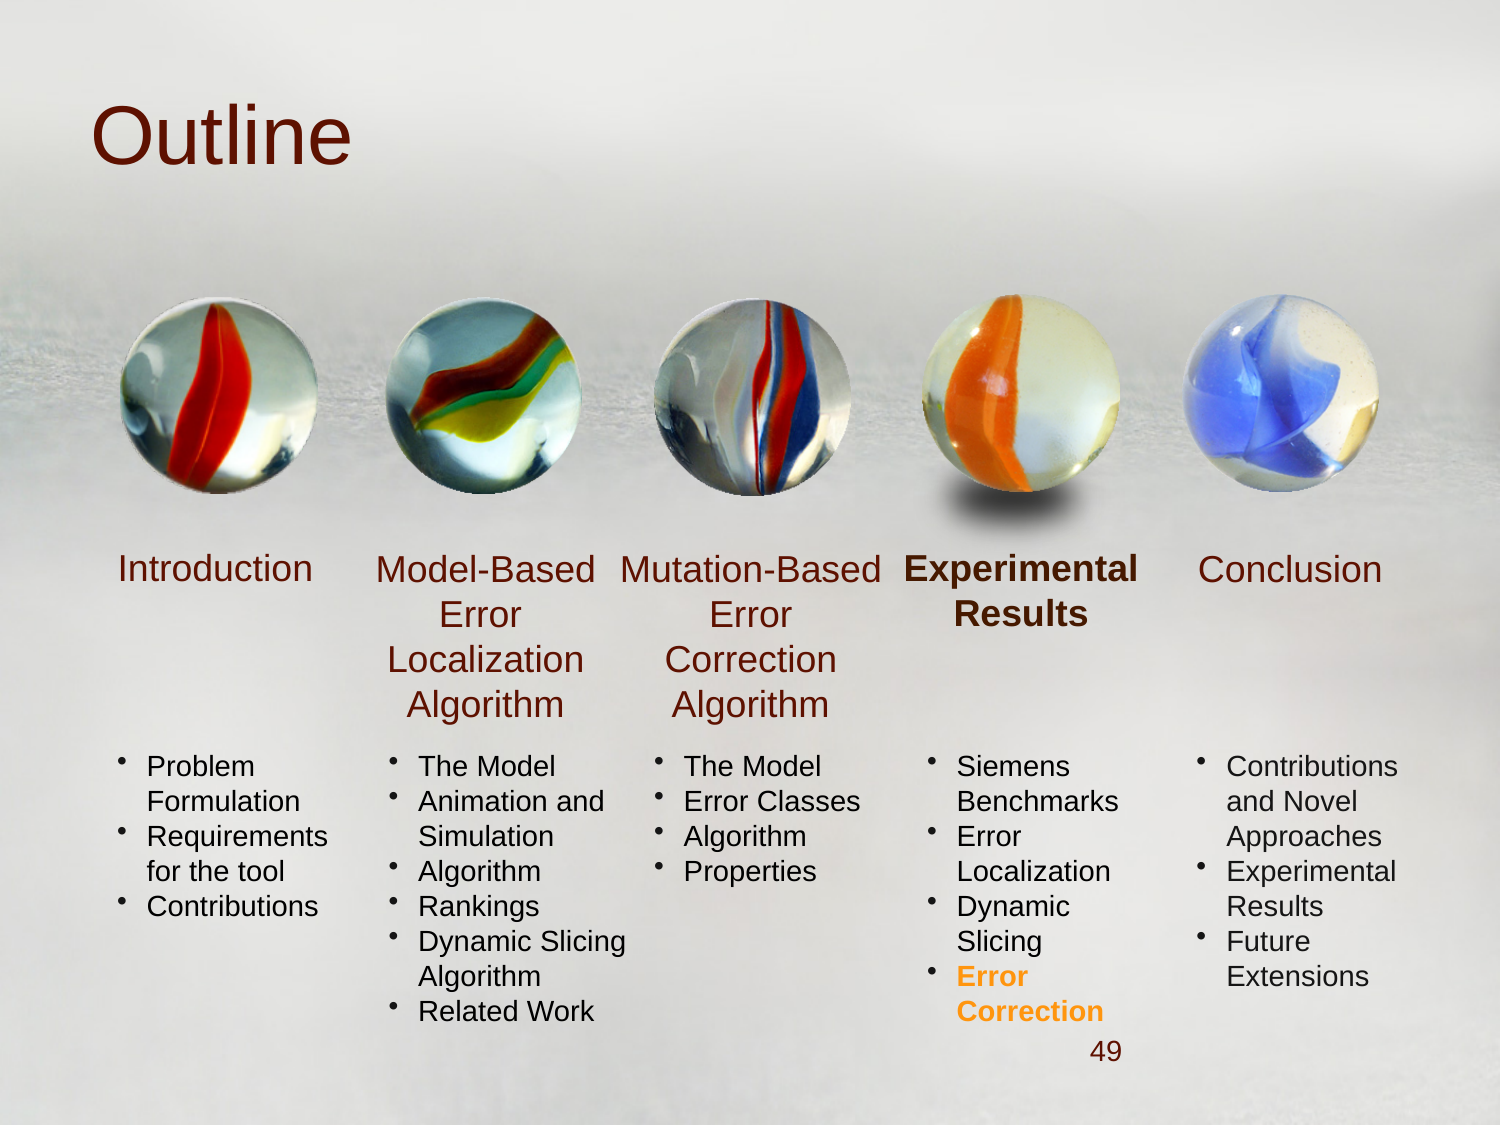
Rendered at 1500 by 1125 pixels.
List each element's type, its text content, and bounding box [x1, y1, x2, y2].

text_box Problem Formulation Requirements for the tool Contributions [102, 740, 360, 1125]
text_box The Model Animation and Simulation Algorithm Rankings Dynamic Slicing Algorithm Related Work [373, 740, 639, 1125]
title Outline [75, 37, 1425, 225]
text_box Experimental Results [888, 536, 1154, 642]
text_box Conclusion [1183, 537, 1398, 597]
text_box The Model Error Classes Algorithm Properties [639, 740, 912, 1125]
text_box Mutation-Based Error Correction Algorithm [604, 537, 897, 732]
text_box Model-Based Error Localization Algorithm [360, 537, 604, 732]
text_box Introduction [102, 536, 328, 597]
picture [0, 0, 1500, 1125]
text_box Siemens Benchmarks Error Localization Dynamic Slicing Error Correction [912, 740, 1155, 1125]
text_box Contributions and Novel Approaches Experimental Results Future Extensions [1181, 740, 1440, 1125]
